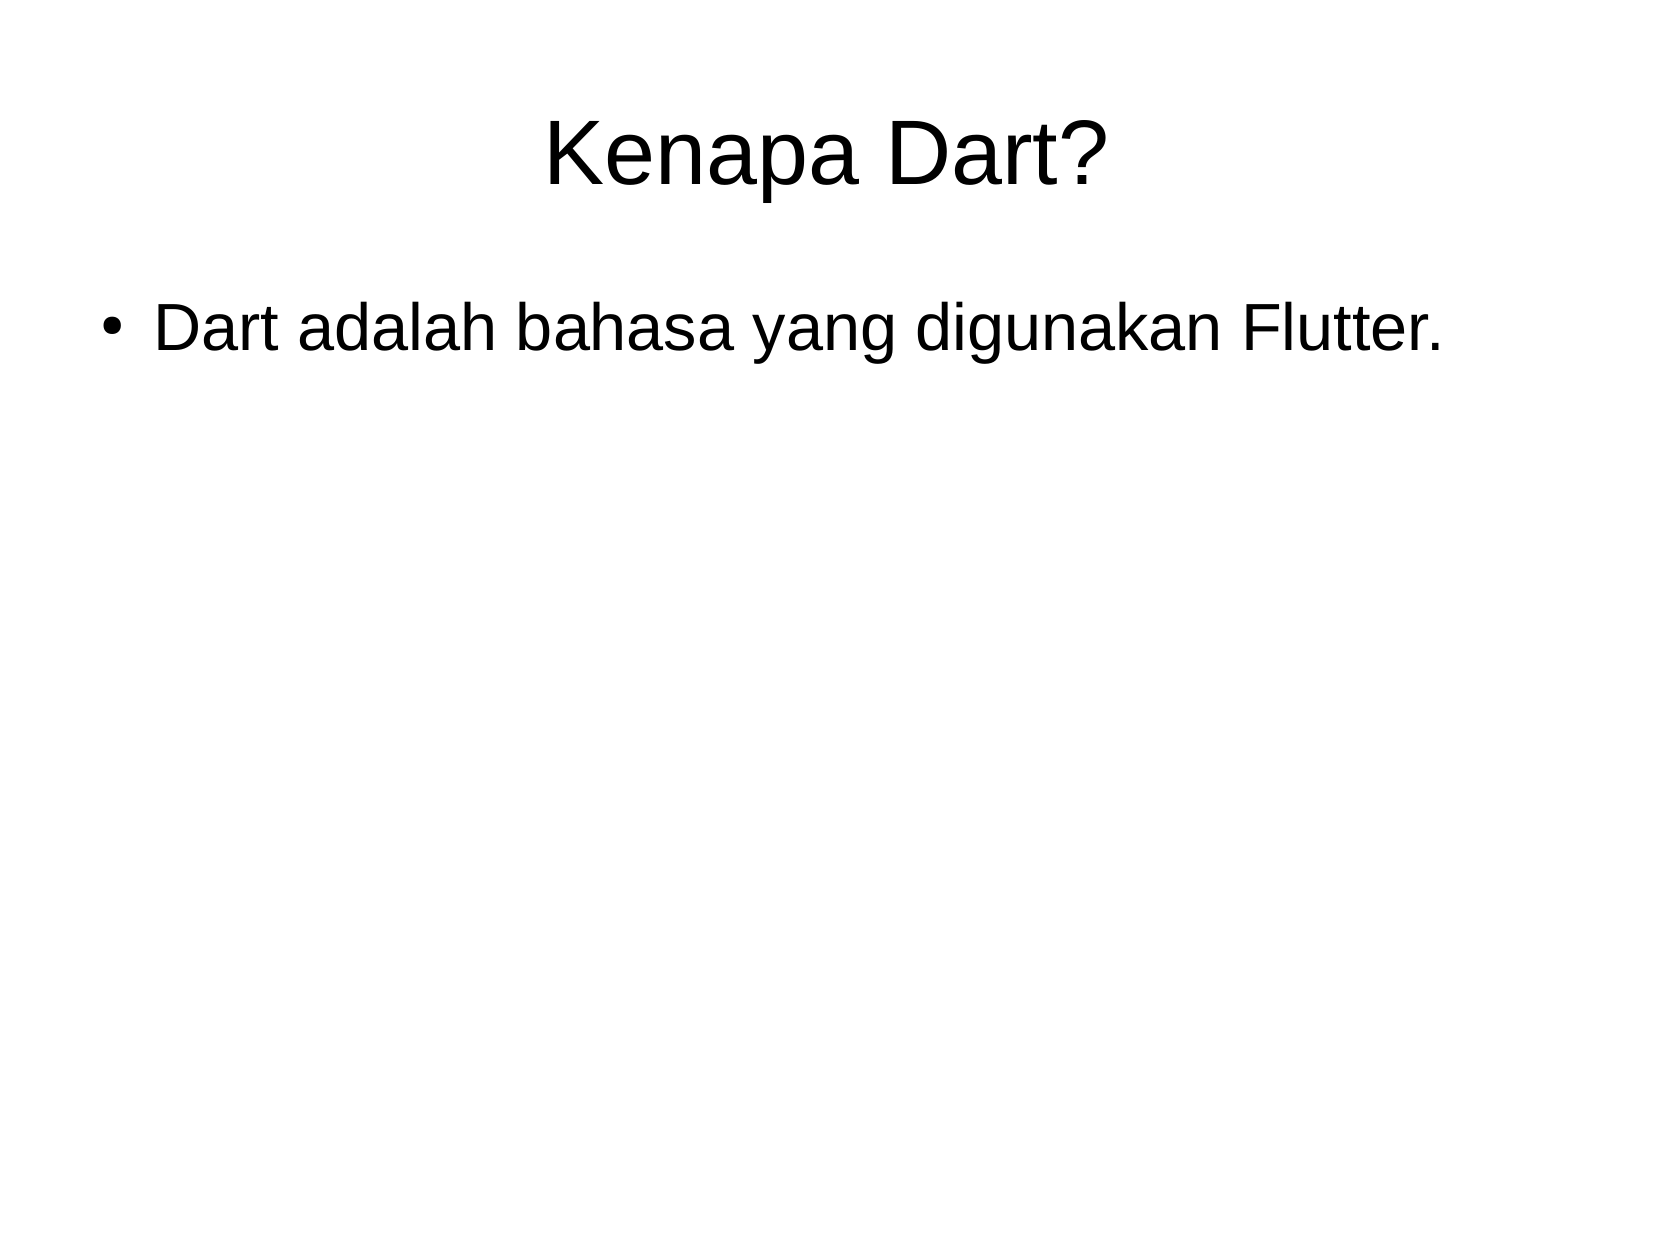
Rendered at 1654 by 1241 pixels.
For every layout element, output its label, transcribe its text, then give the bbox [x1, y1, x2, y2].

title Kenapa Dart? [82, 49, 1571, 257]
list Dart adalah bahasa yang digunakan Flutter. [82, 290, 1571, 1109]
